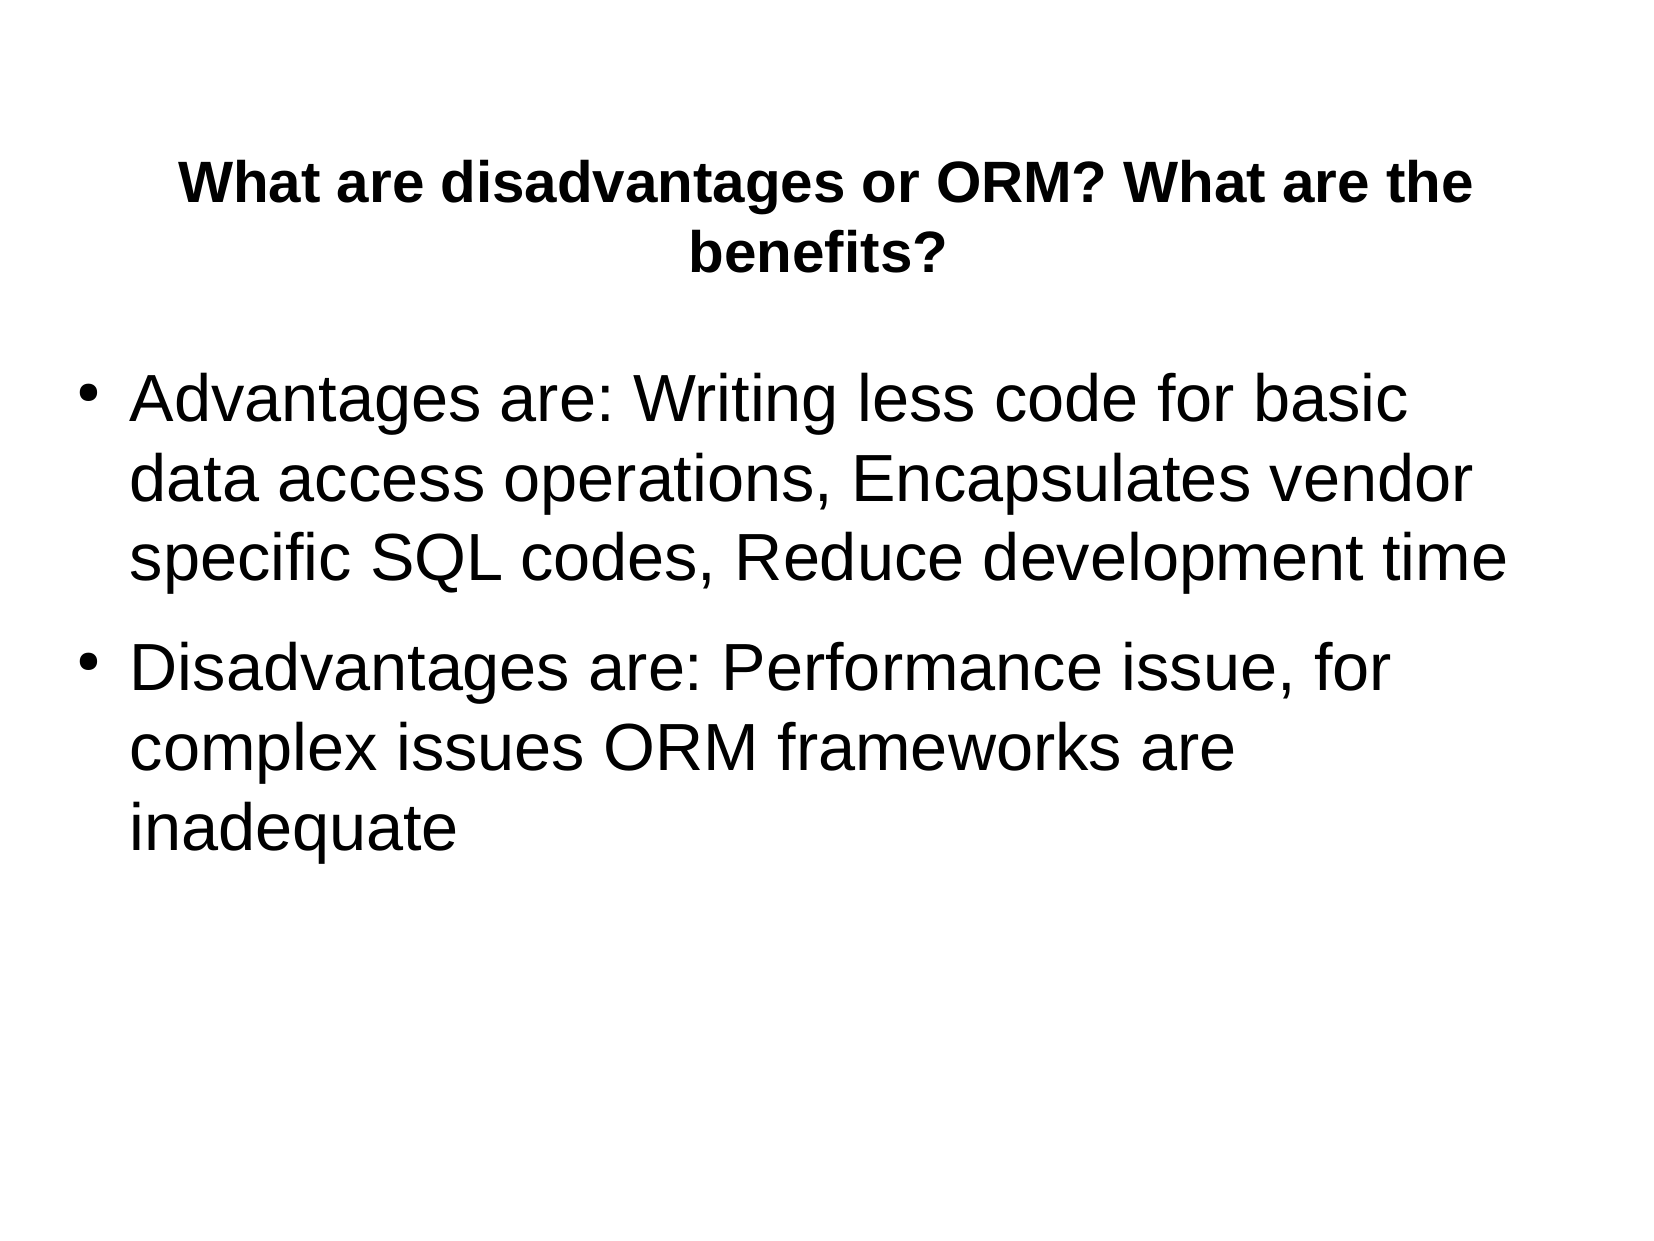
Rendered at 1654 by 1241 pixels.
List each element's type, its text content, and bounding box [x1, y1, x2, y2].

title What are disadvantages or ORM? What are the benefits? [82, 70, 1571, 358]
list Advantages are: Writing less code for basic data access operations, Encapsulates vendor specific SQL codes, Reduce development time Disadvantages are: Performance issue, for complex issues ORM frameworks are inadequate [58, 354, 1548, 1094]
